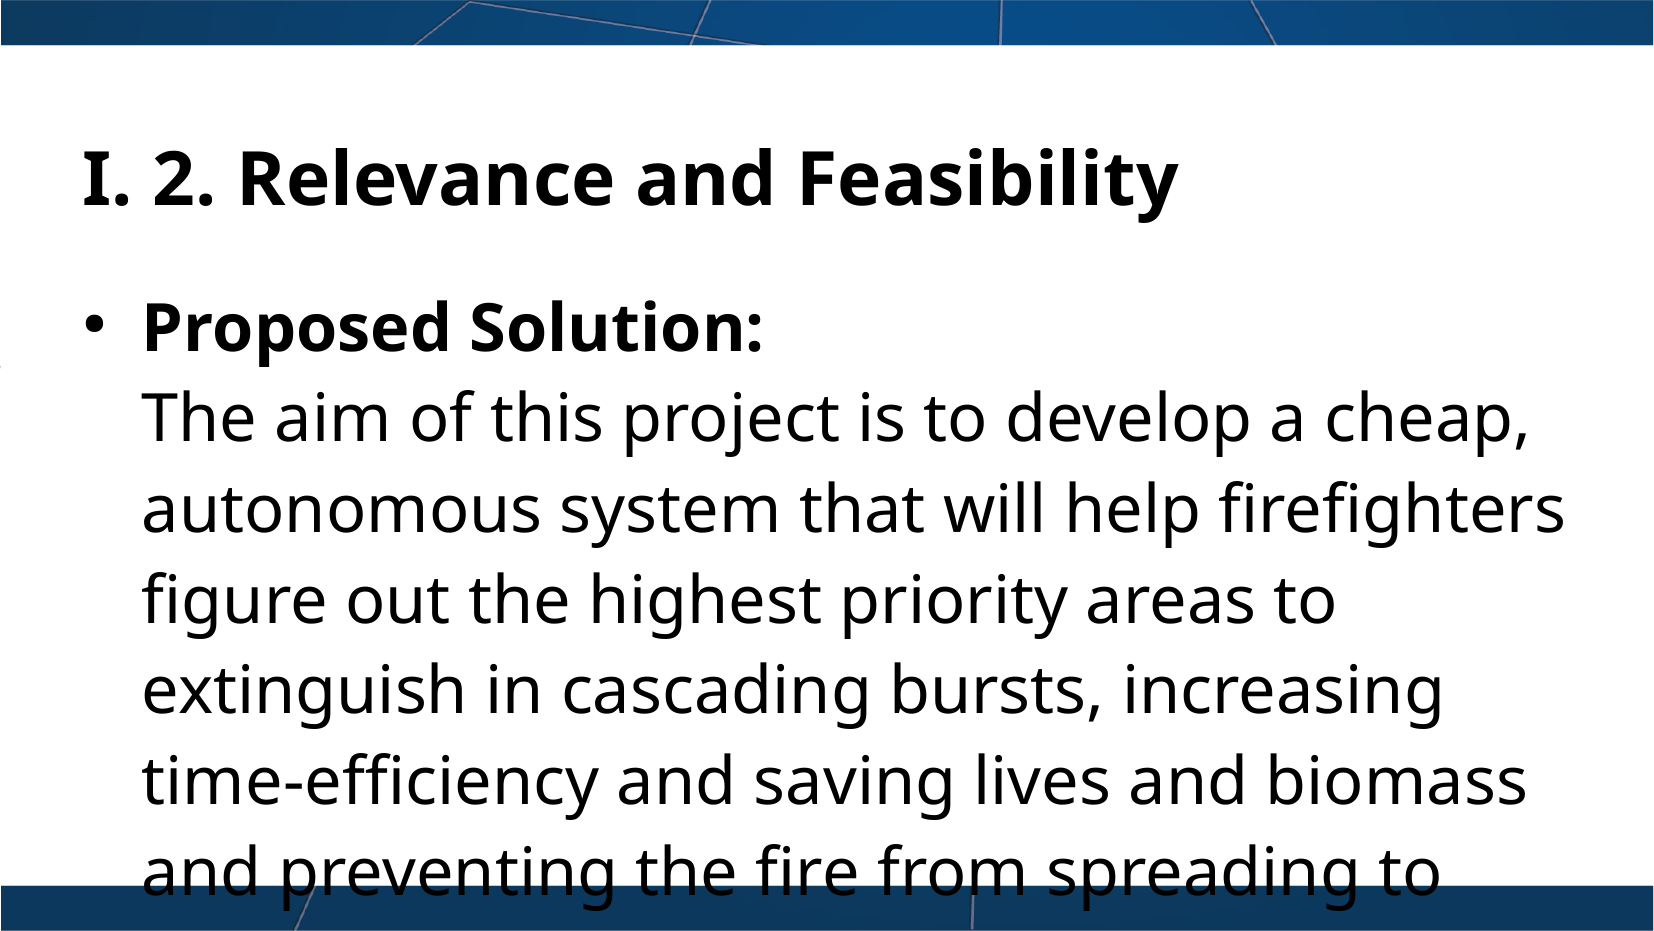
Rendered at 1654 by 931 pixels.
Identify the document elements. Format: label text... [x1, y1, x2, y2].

title I. 2. Relevance and Feasibility [82, 99, 1571, 255]
text_box Proposed Solution: The aim of this project is to develop a cheap, autonomous system that will help firefighters figure out the highest priority areas to extinguish in cascading bursts, increasing time-efficiency and saving lives and biomass and preventing the fire from spreading to human property. [82, 279, 1571, 820]
picture [0, 0, 1654, 931]
